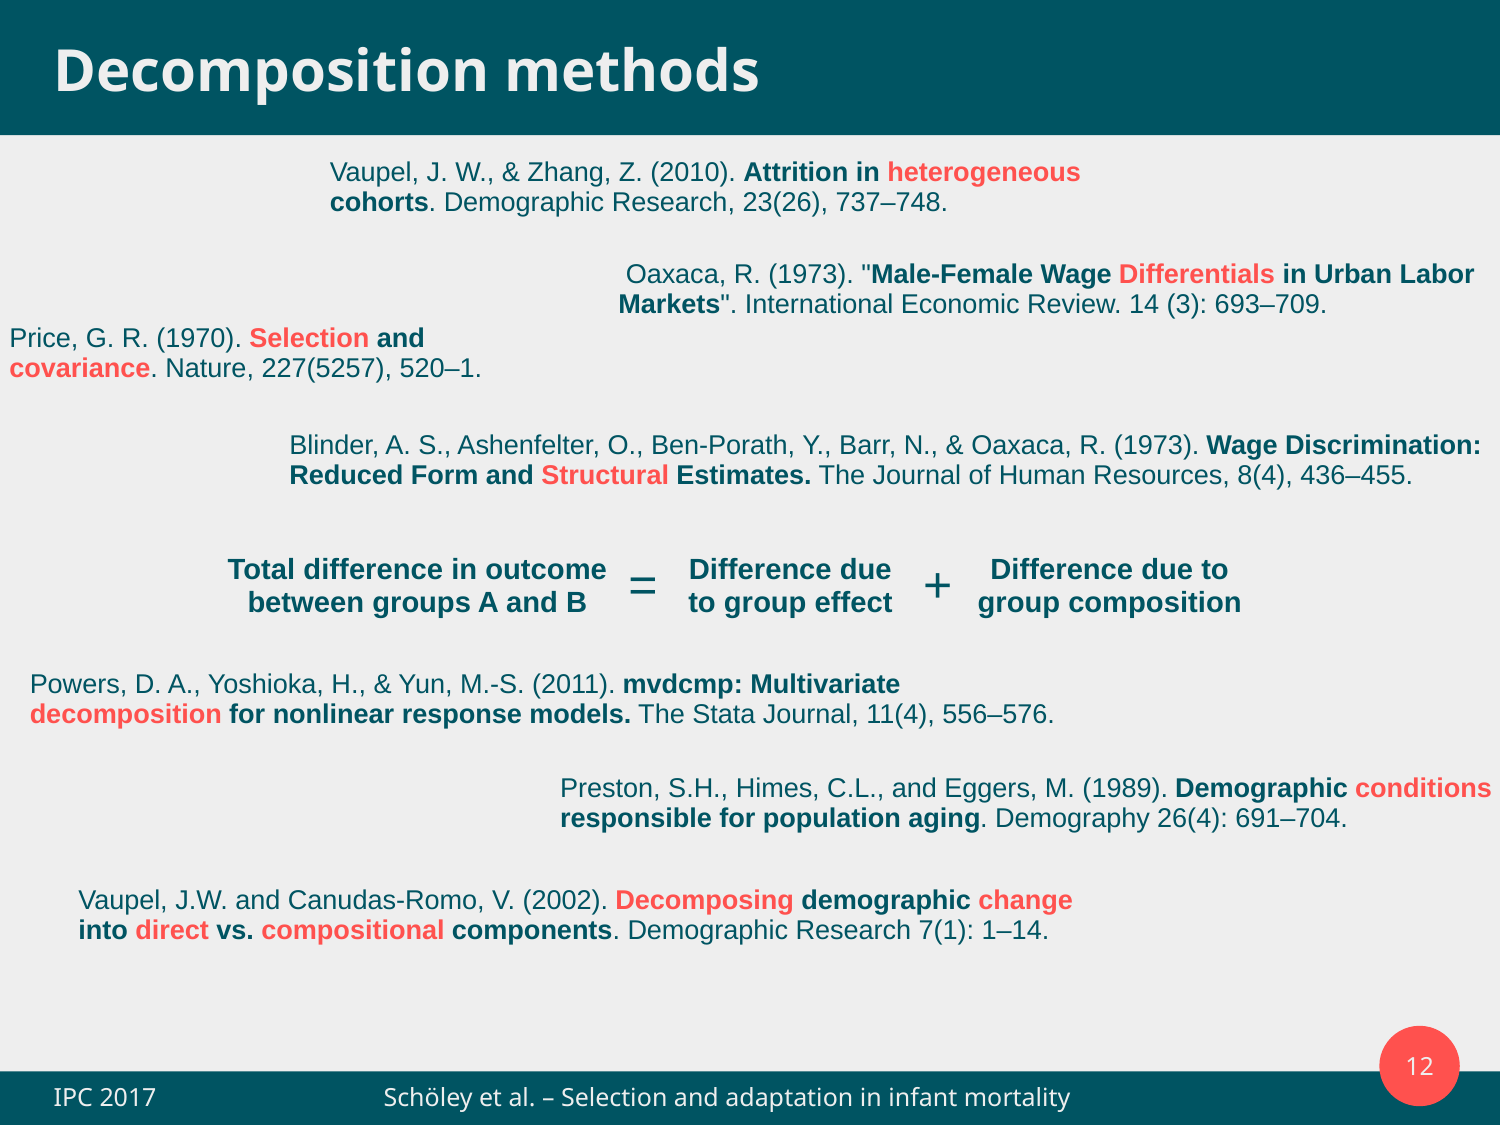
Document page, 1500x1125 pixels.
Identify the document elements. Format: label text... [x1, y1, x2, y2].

text_box Preston, S.H., Himes, C.L., and Eggers, M. (1989). Demographic conditions responsible for population aging. Demography 26(4): 691–704. [545, 765, 1500, 896]
text_box Difference due to group effect [673, 545, 908, 638]
text_box + [908, 549, 967, 631]
text_box Price, G. R. (1970). Selection and covariance. Nature, 227(5257), 520–1. [0, 315, 550, 446]
text_box Total difference in outcome between groups A and B [212, 545, 622, 638]
text_box Powers, D. A., Yoshioka, H., & Yun, M.-S. (2011). mvdcmp: Multivariate decomposition for nonlinear response models. The Stata Journal, 11(4), 556–576. [15, 661, 1081, 751]
text_box Blinder, A. S., Ashenfelter, O., Ben-Porath, Y., Barr, N., & Oaxaca, R. (1973). Wage Discrimination: Reduced Form and Structural Estimates. The Journal of Human Resources, 8(4), 436–455. [274, 422, 1500, 535]
text_box Oaxaca, R. (1973). "Male-Female Wage Differentials in Urban Labor Markets". International Economic Review. 14 (3): 693–709. [603, 251, 1500, 382]
title Decomposition methods [53, 0, 1447, 141]
text_box = [613, 549, 671, 631]
text_box Difference due to group composition [962, 545, 1257, 638]
text_box Vaupel, J.W. and Canudas-Romo, V. (2002). Decomposing demographic change into direct vs. compositional components. Demographic Research 7(1): 1–14. [63, 877, 1126, 1008]
text_box Vaupel, J. W., & Zhang, Z. (2010). Attrition in heterogeneous cohorts. Demographic Research, 23(26), 737–748. [315, 149, 1137, 280]
